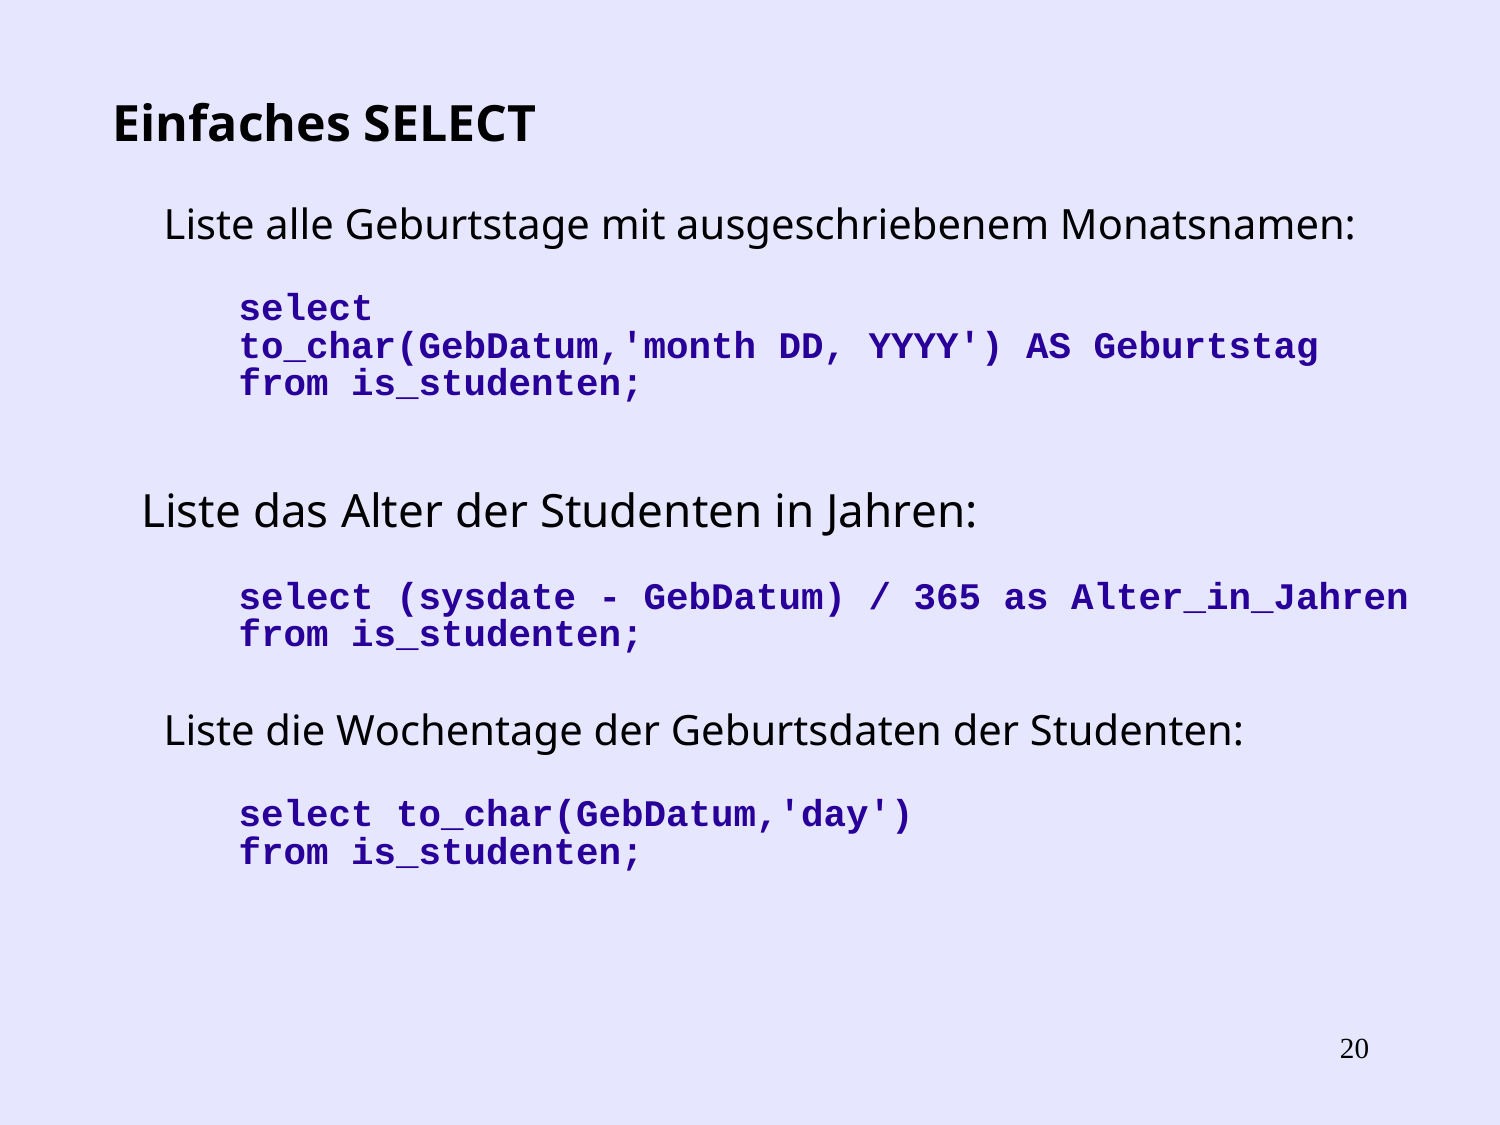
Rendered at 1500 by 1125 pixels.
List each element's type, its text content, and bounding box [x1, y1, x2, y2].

list Liste alle Geburtstage mit ausgeschriebenem Monatsnamen: select to_char(GebDatum,'month DD, YYYY') AS Geburtstag from is_studenten; Liste das Alter der Studenten in Jahren: select (sysdate - GebDatum) / 365 as Alter_in_Jahren from is_studenten; Liste die Wochentage der Geburtsdaten der Studenten: select to_char(GebDatum,'day') from is_studenten; [88, 194, 1418, 976]
title Einfaches SELECT [112, 59, 1388, 185]
